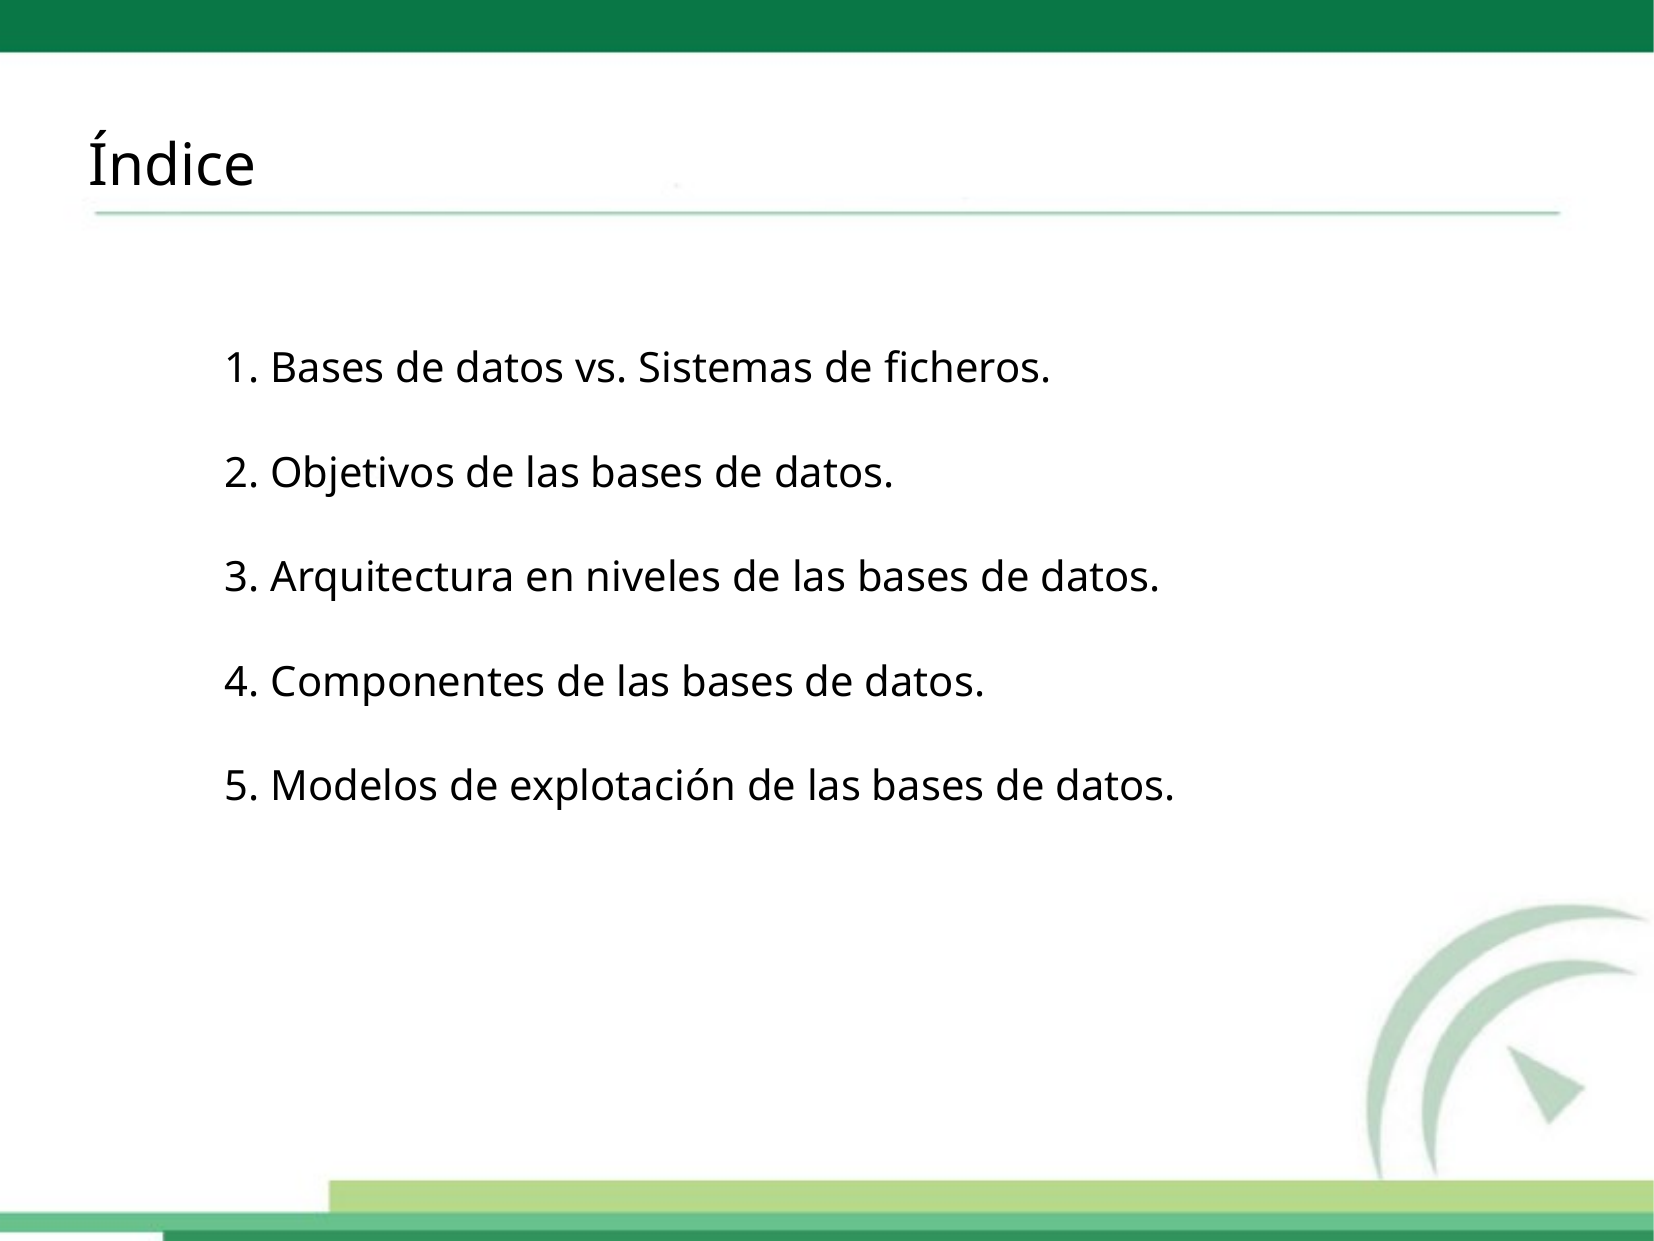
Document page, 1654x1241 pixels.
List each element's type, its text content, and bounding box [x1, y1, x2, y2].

list 1. Bases de datos vs. Sistemas de ficheros. 2. Objetivos de las bases de datos. 3. Arquitectura en niveles de las bases de datos. 4. Componentes de las bases de datos. 5. Modelos de explotación de las bases de datos. [76, 236, 1565, 1055]
title Índice [88, 58, 1577, 266]
